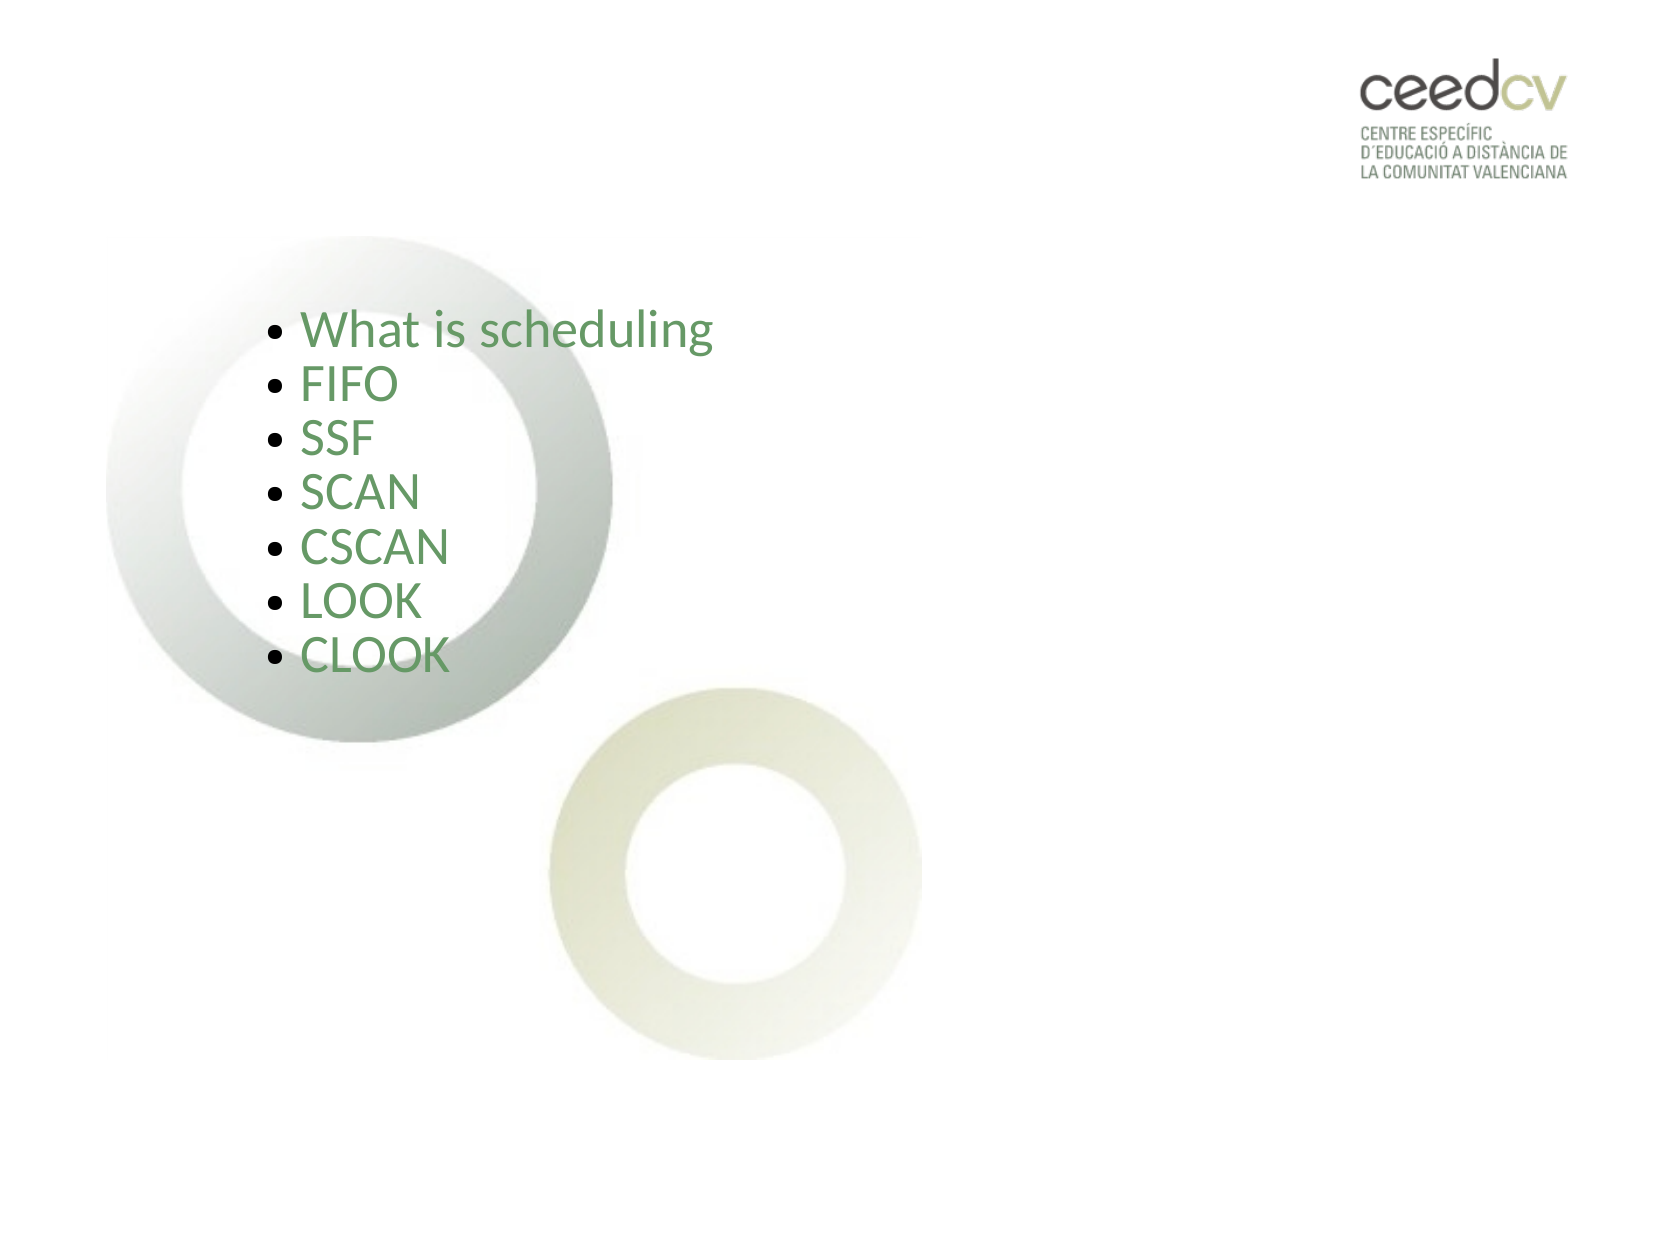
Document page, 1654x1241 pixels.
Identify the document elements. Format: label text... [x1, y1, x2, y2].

picture [1342, 48, 1585, 189]
picture [106, 236, 922, 1060]
text_box What is scheduling FIFO SSF SCAN CSCAN LOOK CLOOK [250, 298, 1274, 908]
